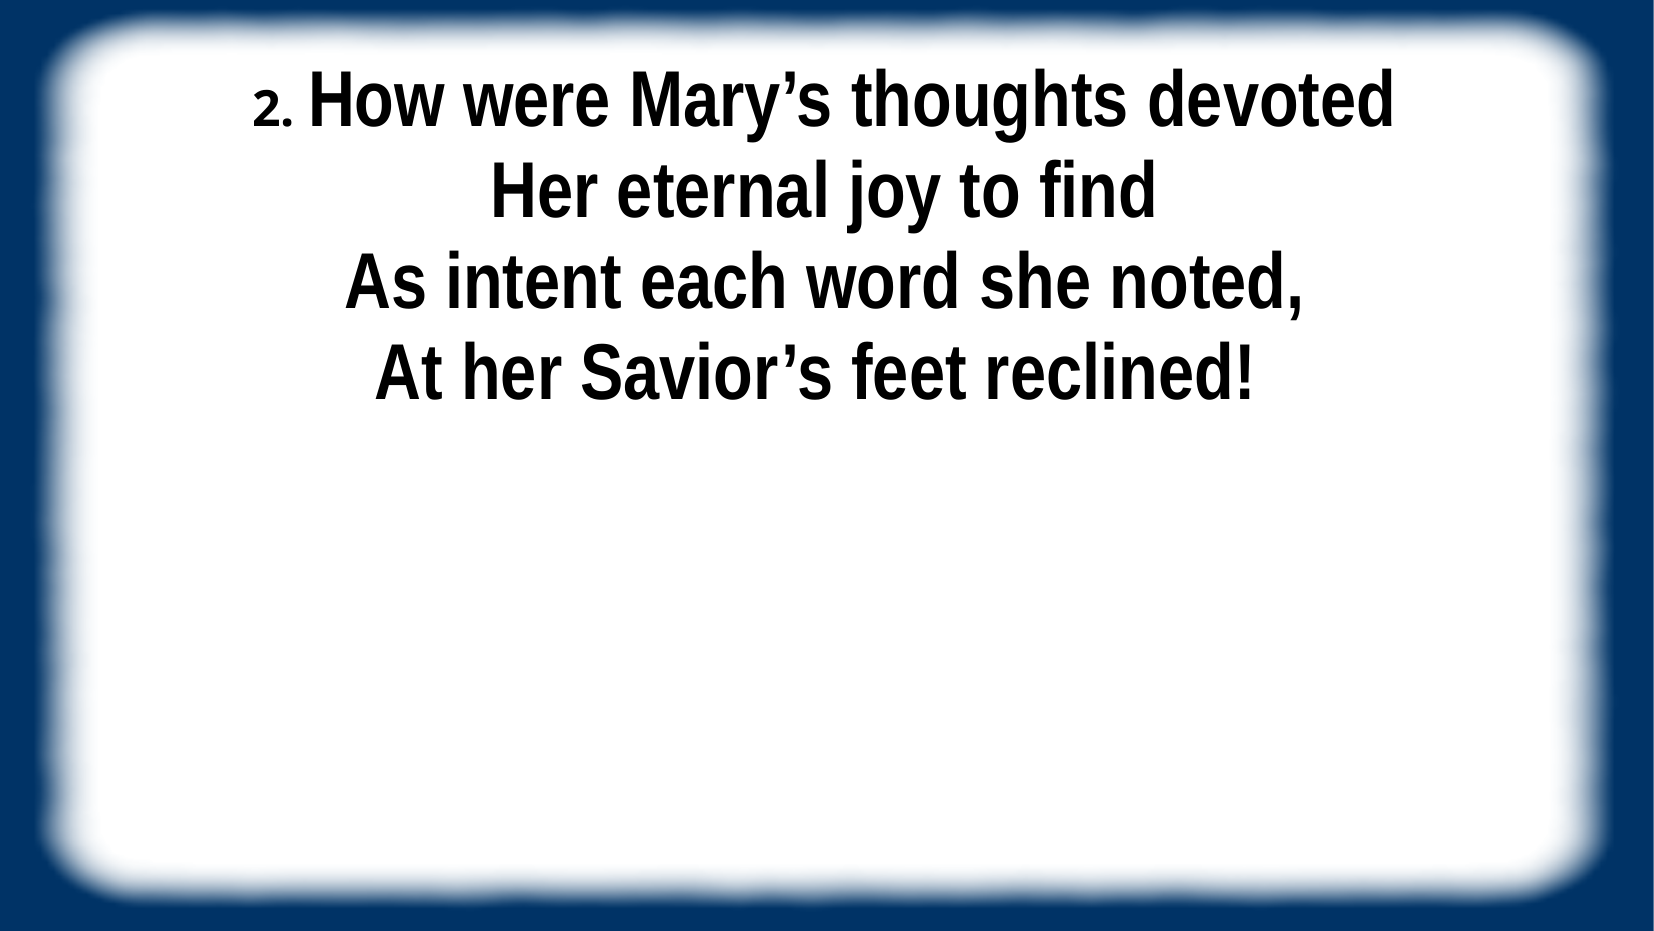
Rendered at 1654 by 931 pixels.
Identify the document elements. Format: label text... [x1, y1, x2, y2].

text_box 2. How were Mary’s thoughts devoted Her eternal joy to find As intent each word she noted, At her Savior’s feet reclined! [60, 45, 1591, 451]
picture [0, 0, 1654, 931]
